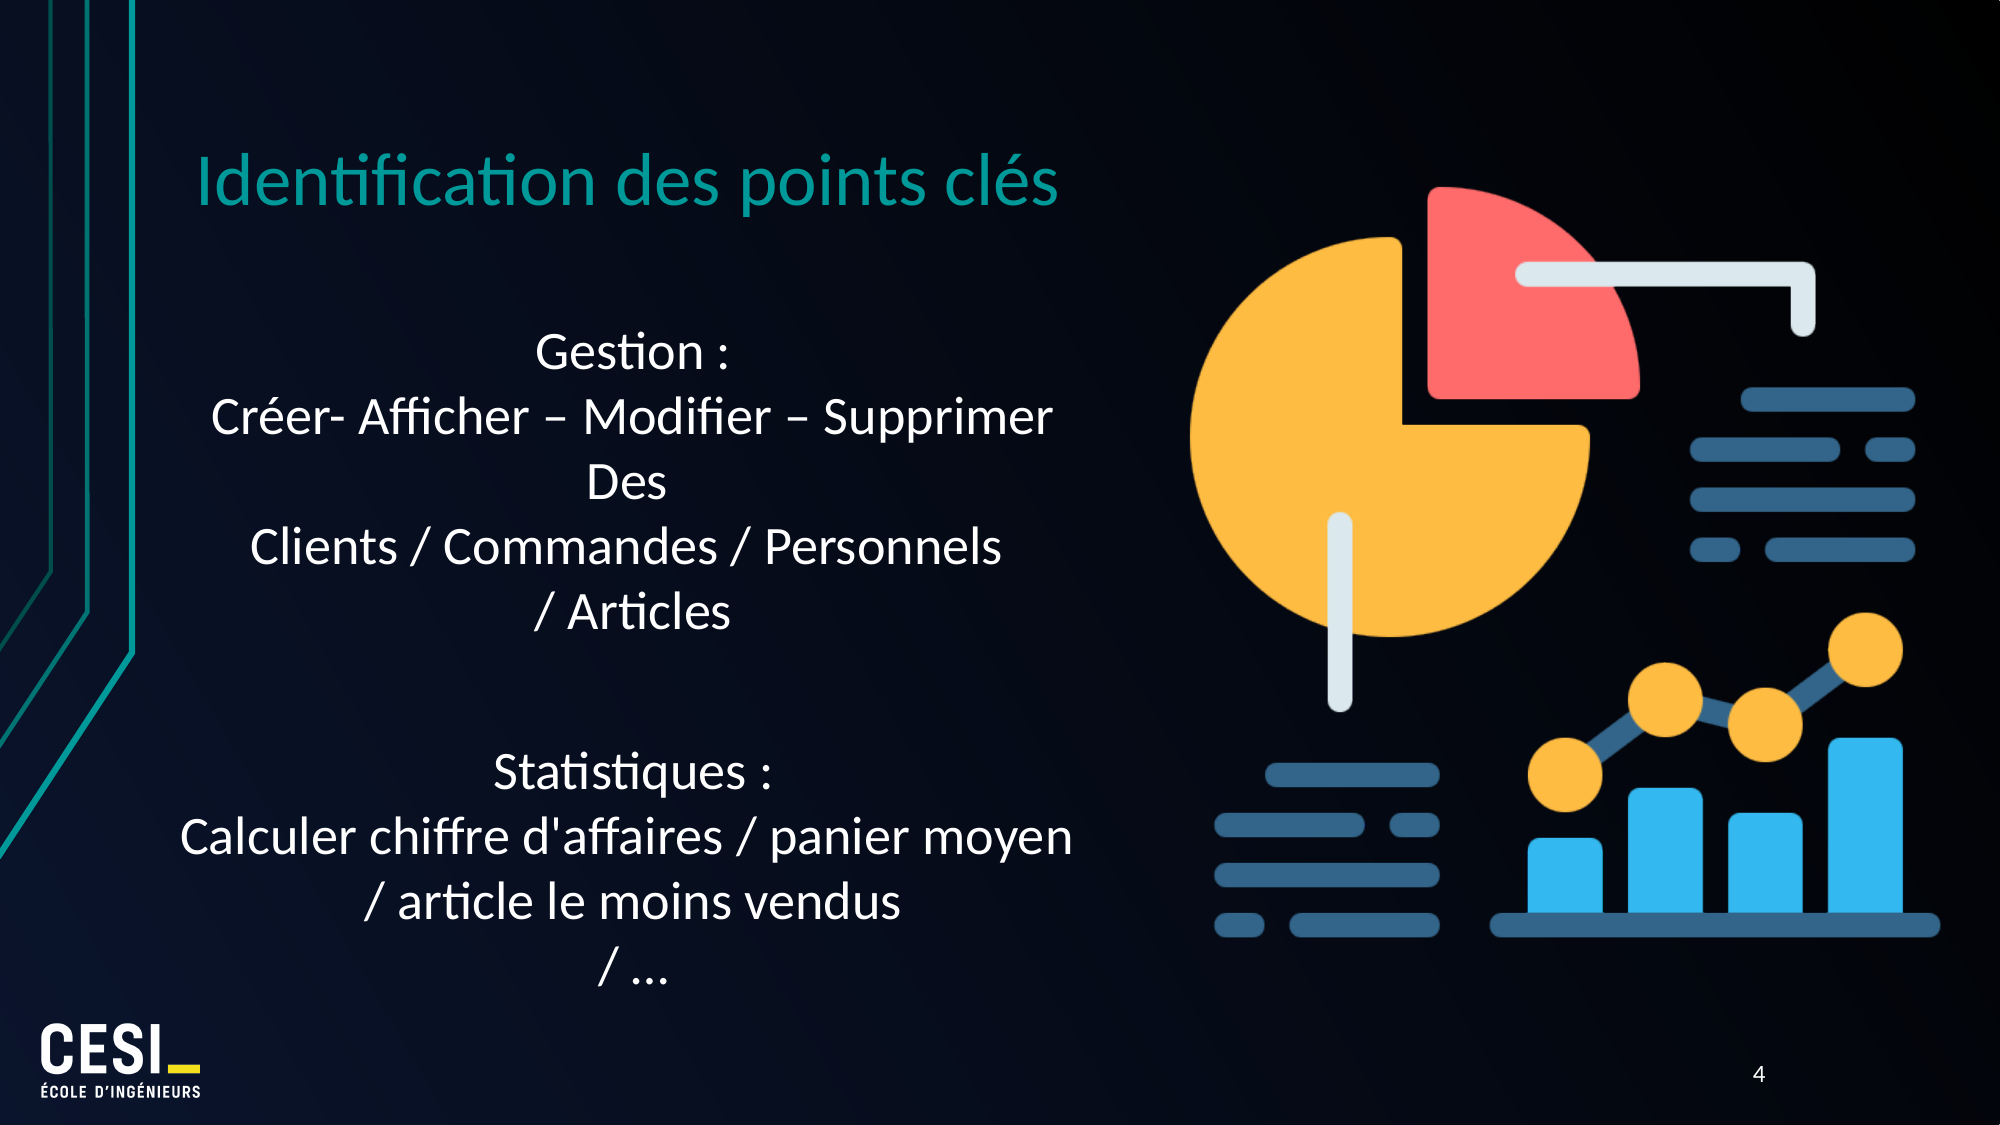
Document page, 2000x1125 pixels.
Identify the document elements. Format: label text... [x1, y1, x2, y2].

picture [0, 940, 241, 1125]
title Identification des points clés [175, 30, 1876, 232]
text_box Statistiques : Calculer chiffre d'affaires / panier moyen / article le moins vendus / … [126, 727, 1141, 1006]
picture [1165, 162, 1966, 963]
text_box ‹N°› [1732, 1042, 1900, 1103]
text_box Gestion : Créer- Afficher – Modifier – Supprimer Des Clients / Commandes / Personnels / Articles [151, 308, 1117, 652]
